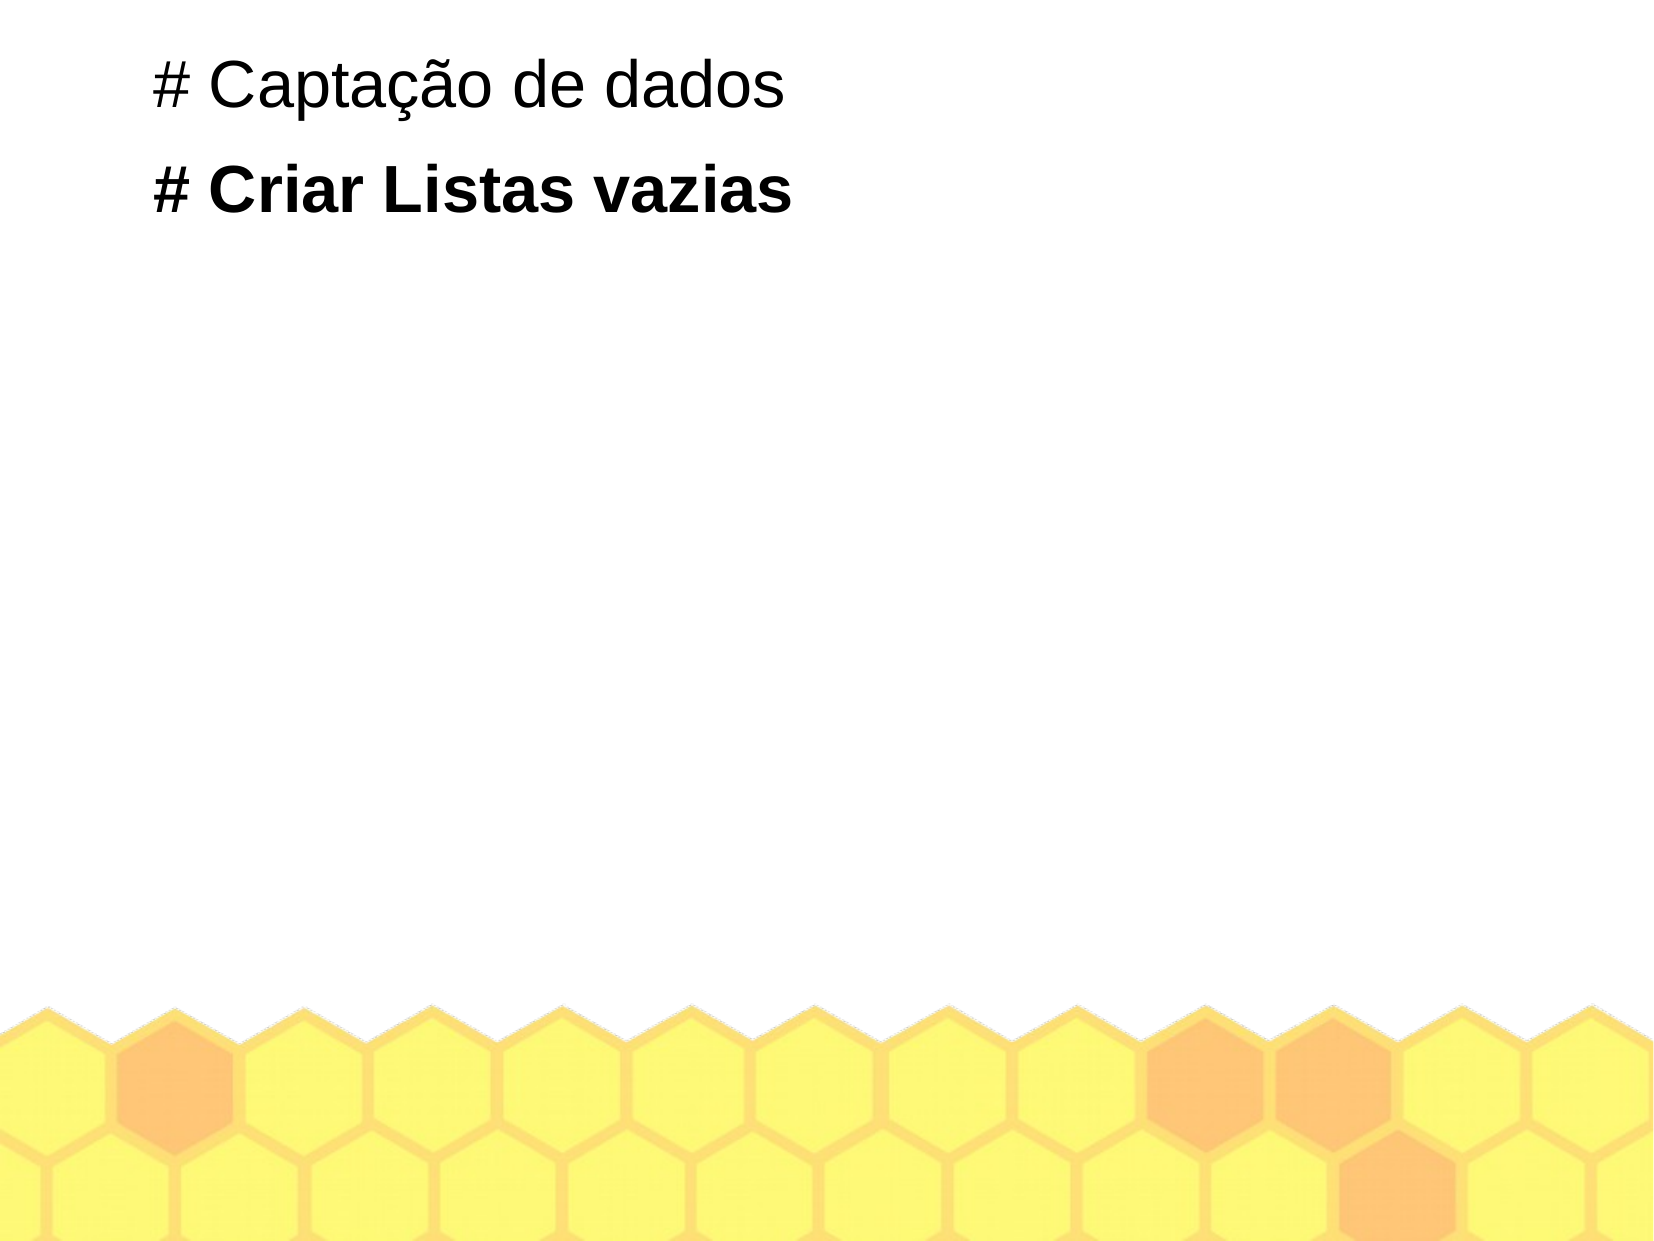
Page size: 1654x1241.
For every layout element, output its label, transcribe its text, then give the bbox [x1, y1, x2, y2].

picture [0, 1001, 1654, 1241]
list # Captação de dados # Criar Listas vazias [82, 47, 1571, 1205]
